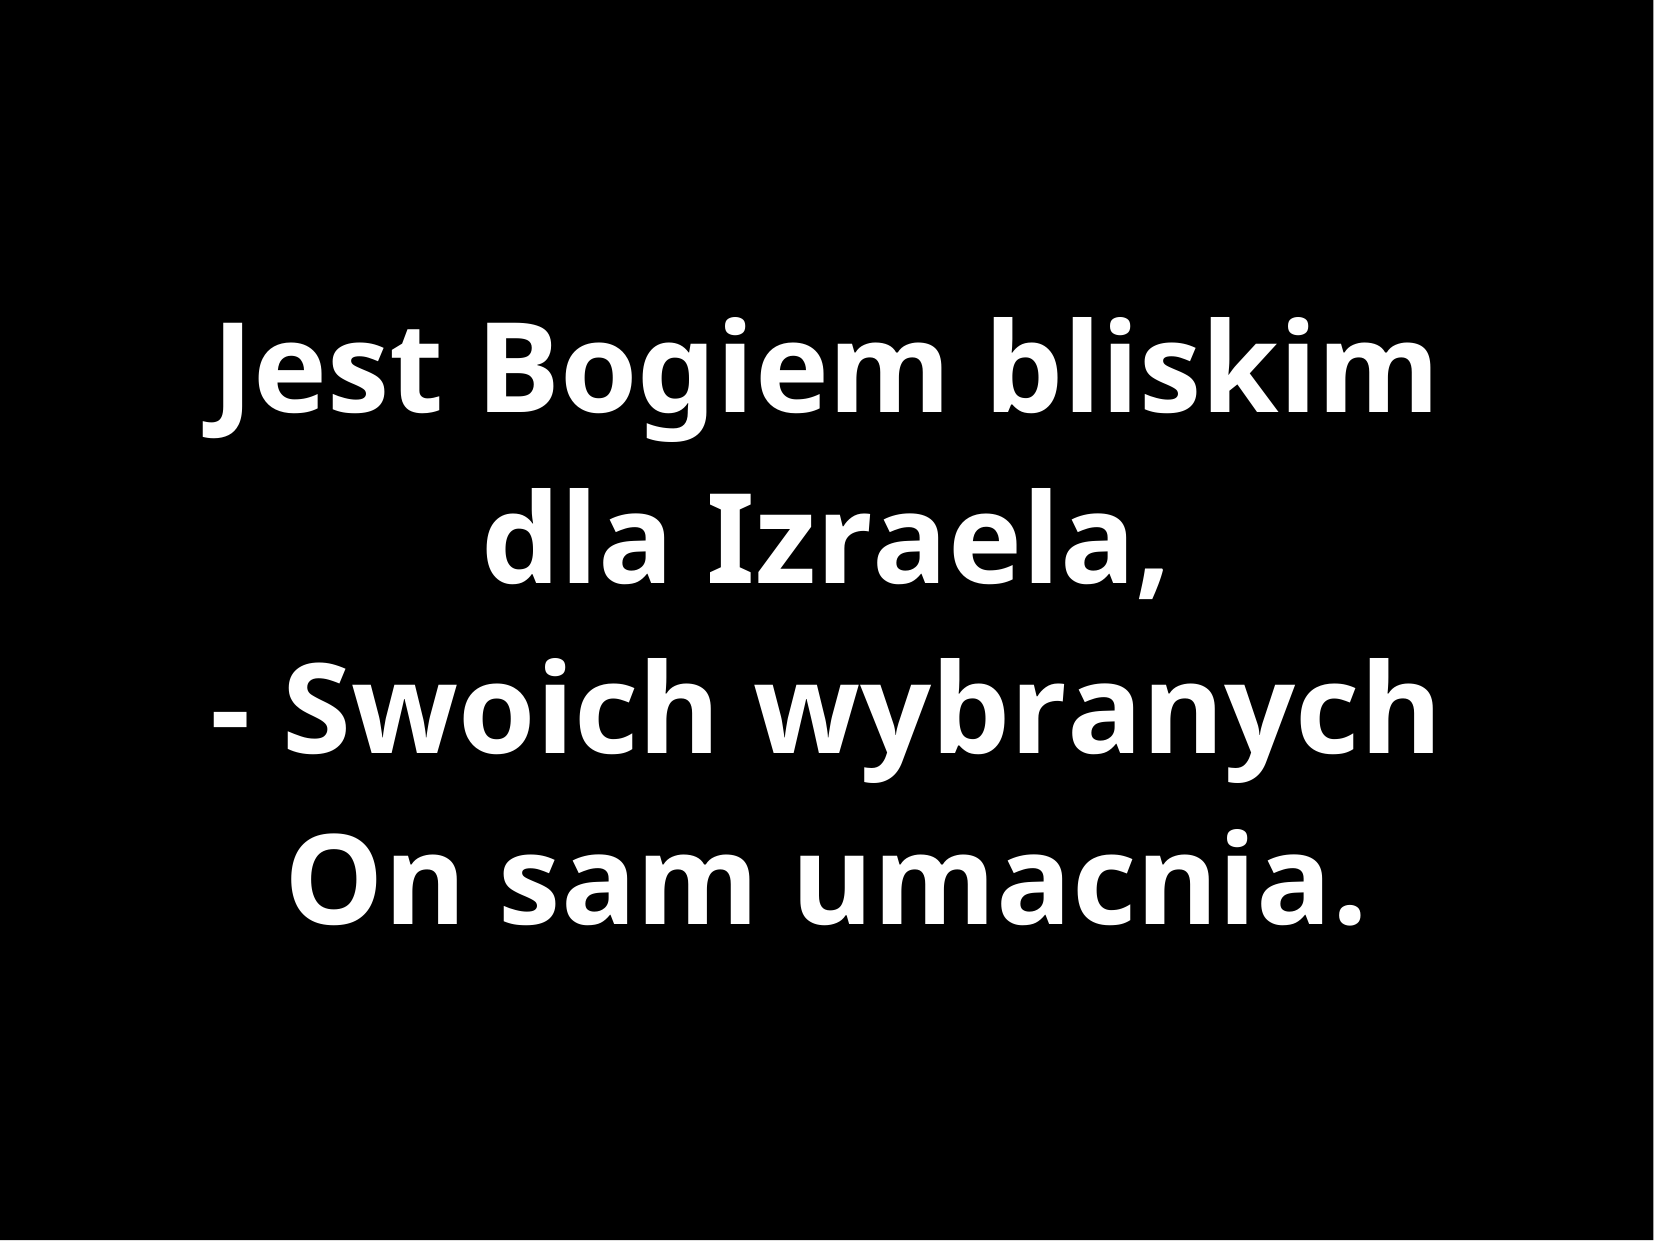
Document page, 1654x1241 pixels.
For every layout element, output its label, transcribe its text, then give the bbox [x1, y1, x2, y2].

title Jest Bogiem bliskim dla Izraela, - Swoich wybranych On sam umacnia. [0, 0, 1654, 1241]
